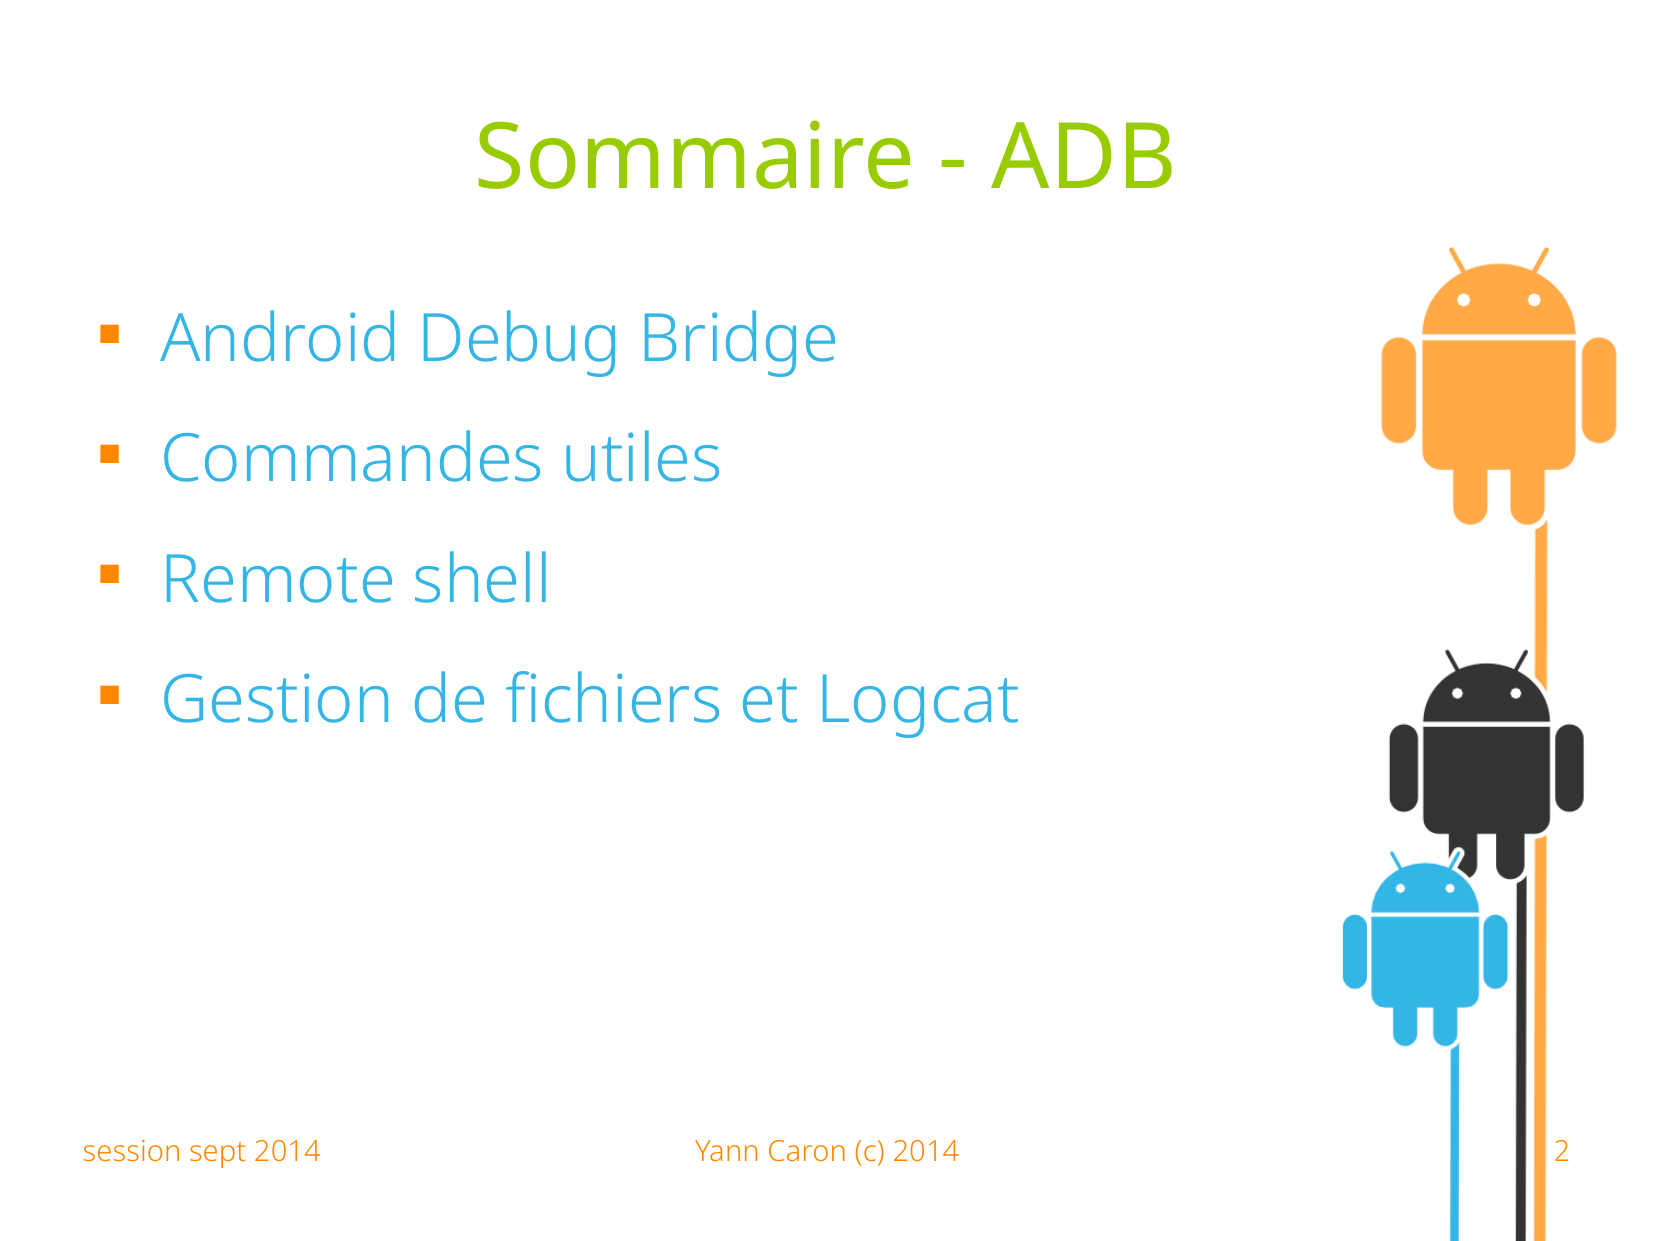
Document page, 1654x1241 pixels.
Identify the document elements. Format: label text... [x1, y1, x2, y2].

title Sommaire - ADB [82, 49, 1571, 257]
list Android Debug Bridge Commandes utiles Remote shell Gestion de fichiers et Logcat [82, 290, 1571, 1010]
picture [19, 14, 1634, 1241]
